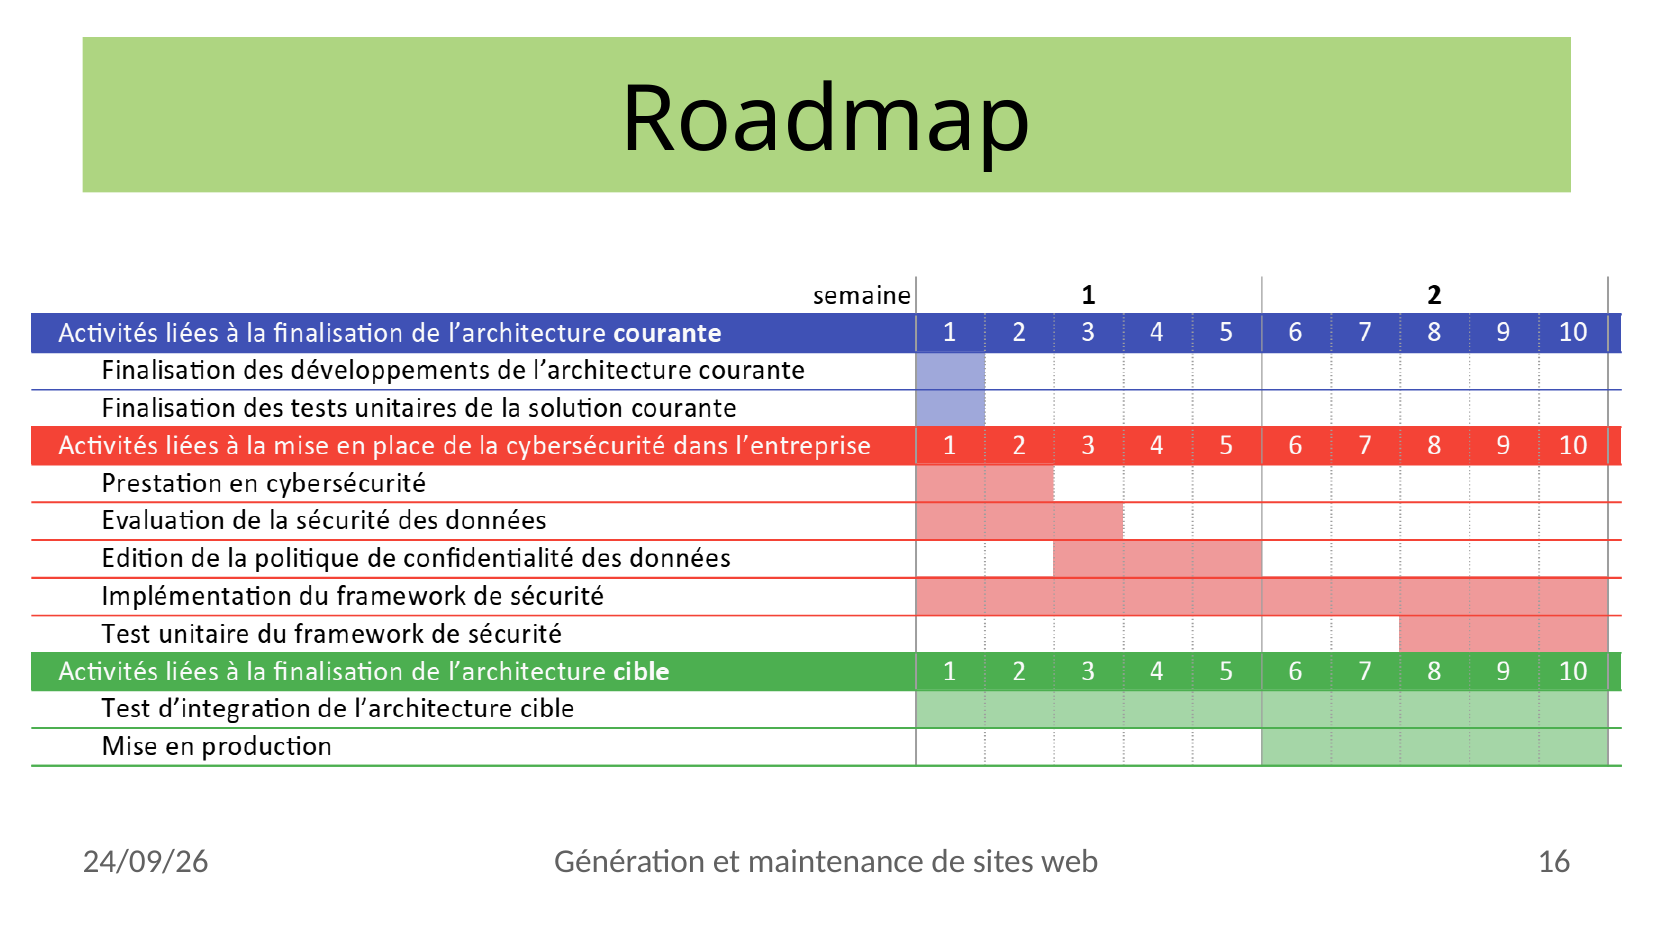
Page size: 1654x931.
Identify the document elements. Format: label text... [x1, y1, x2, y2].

title Roadmap [82, 37, 1571, 193]
picture [29, 273, 1624, 770]
